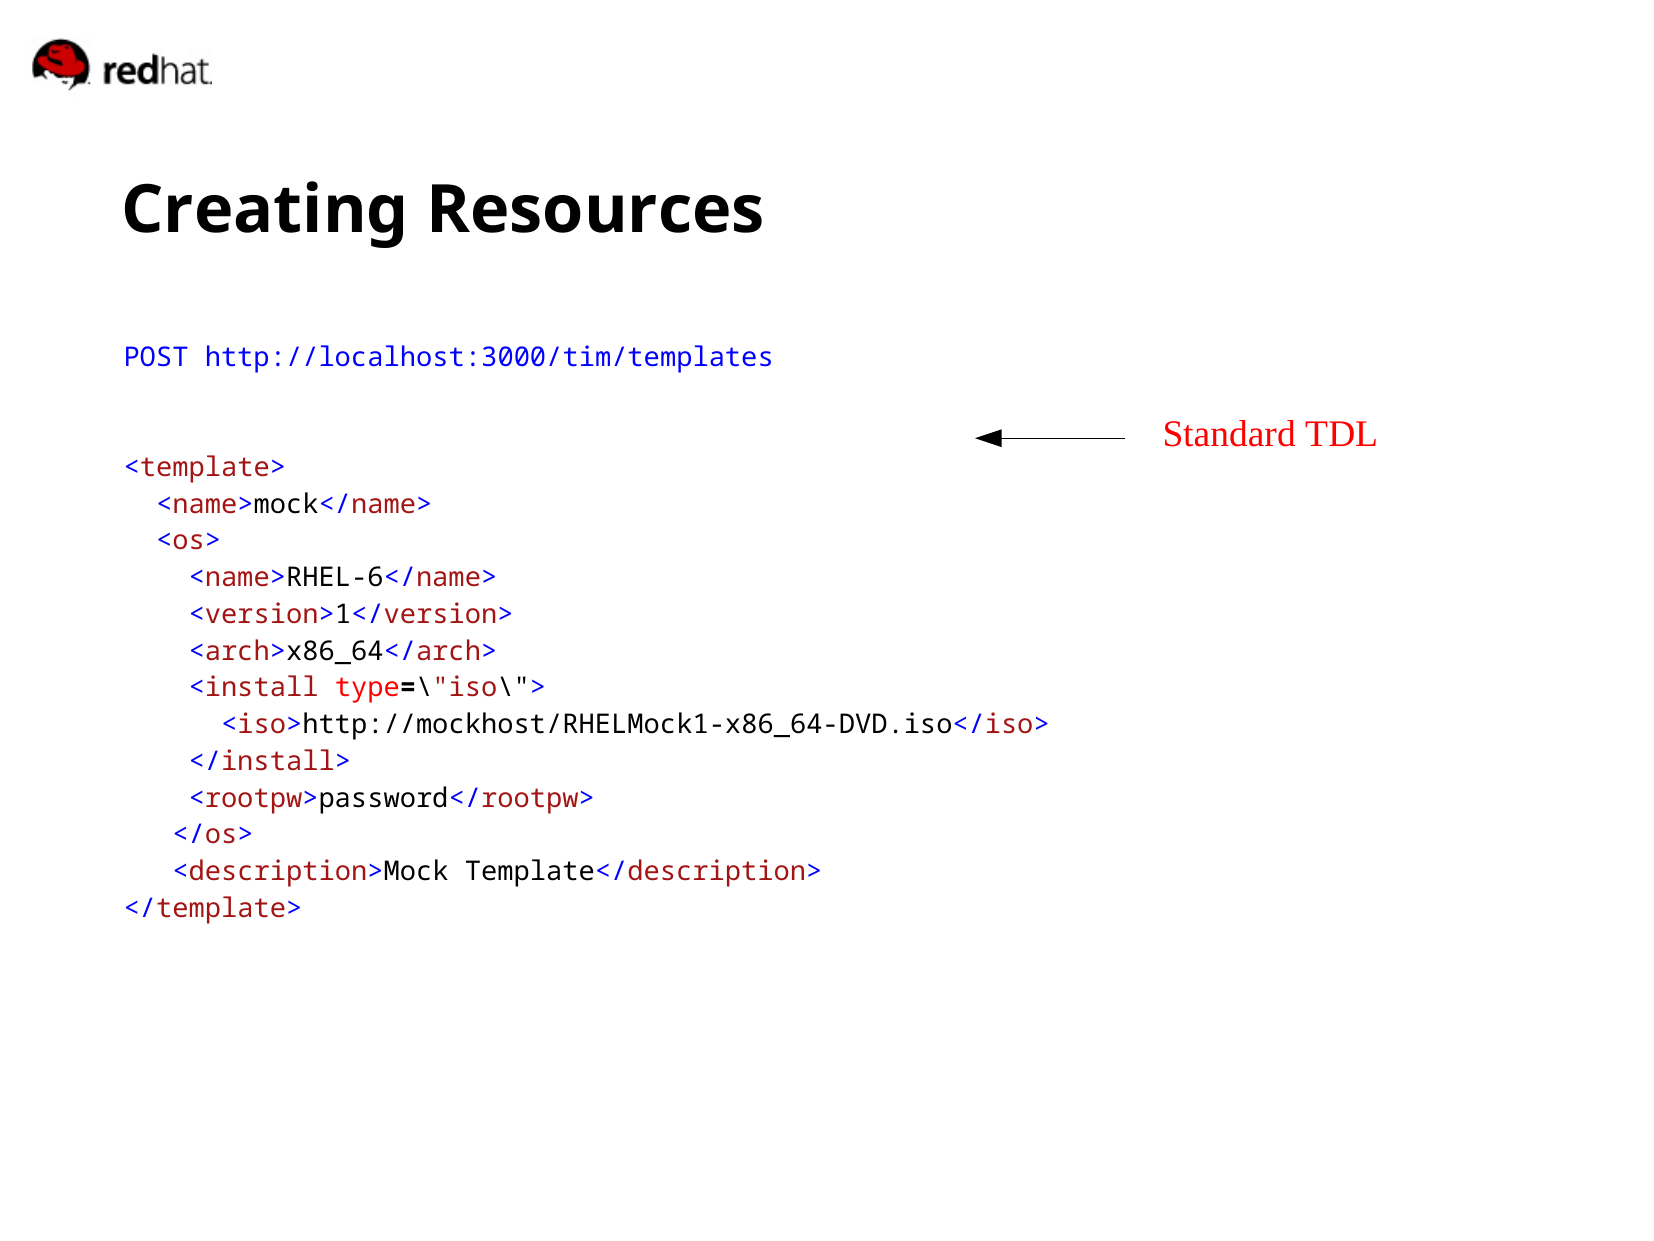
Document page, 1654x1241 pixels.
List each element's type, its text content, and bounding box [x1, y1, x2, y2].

text_box POST http://localhost:3000/tim/templates <template> <name>mock</name> <os> <name>RHEL-6</name> <version>1</version> <arch>x86_64</arch> <install type=\"iso\"> <iso>http://mockhost/RHELMock1-x86_64-DVD.iso</iso> </install> <rootpw>password</rootpw> </os> <description>Mock Template</description> </template> [123, 337, 1051, 838]
picture [31, 37, 212, 98]
title Creating Resources [121, 102, 1534, 310]
text_box Standard TDL [1162, 412, 1576, 459]
